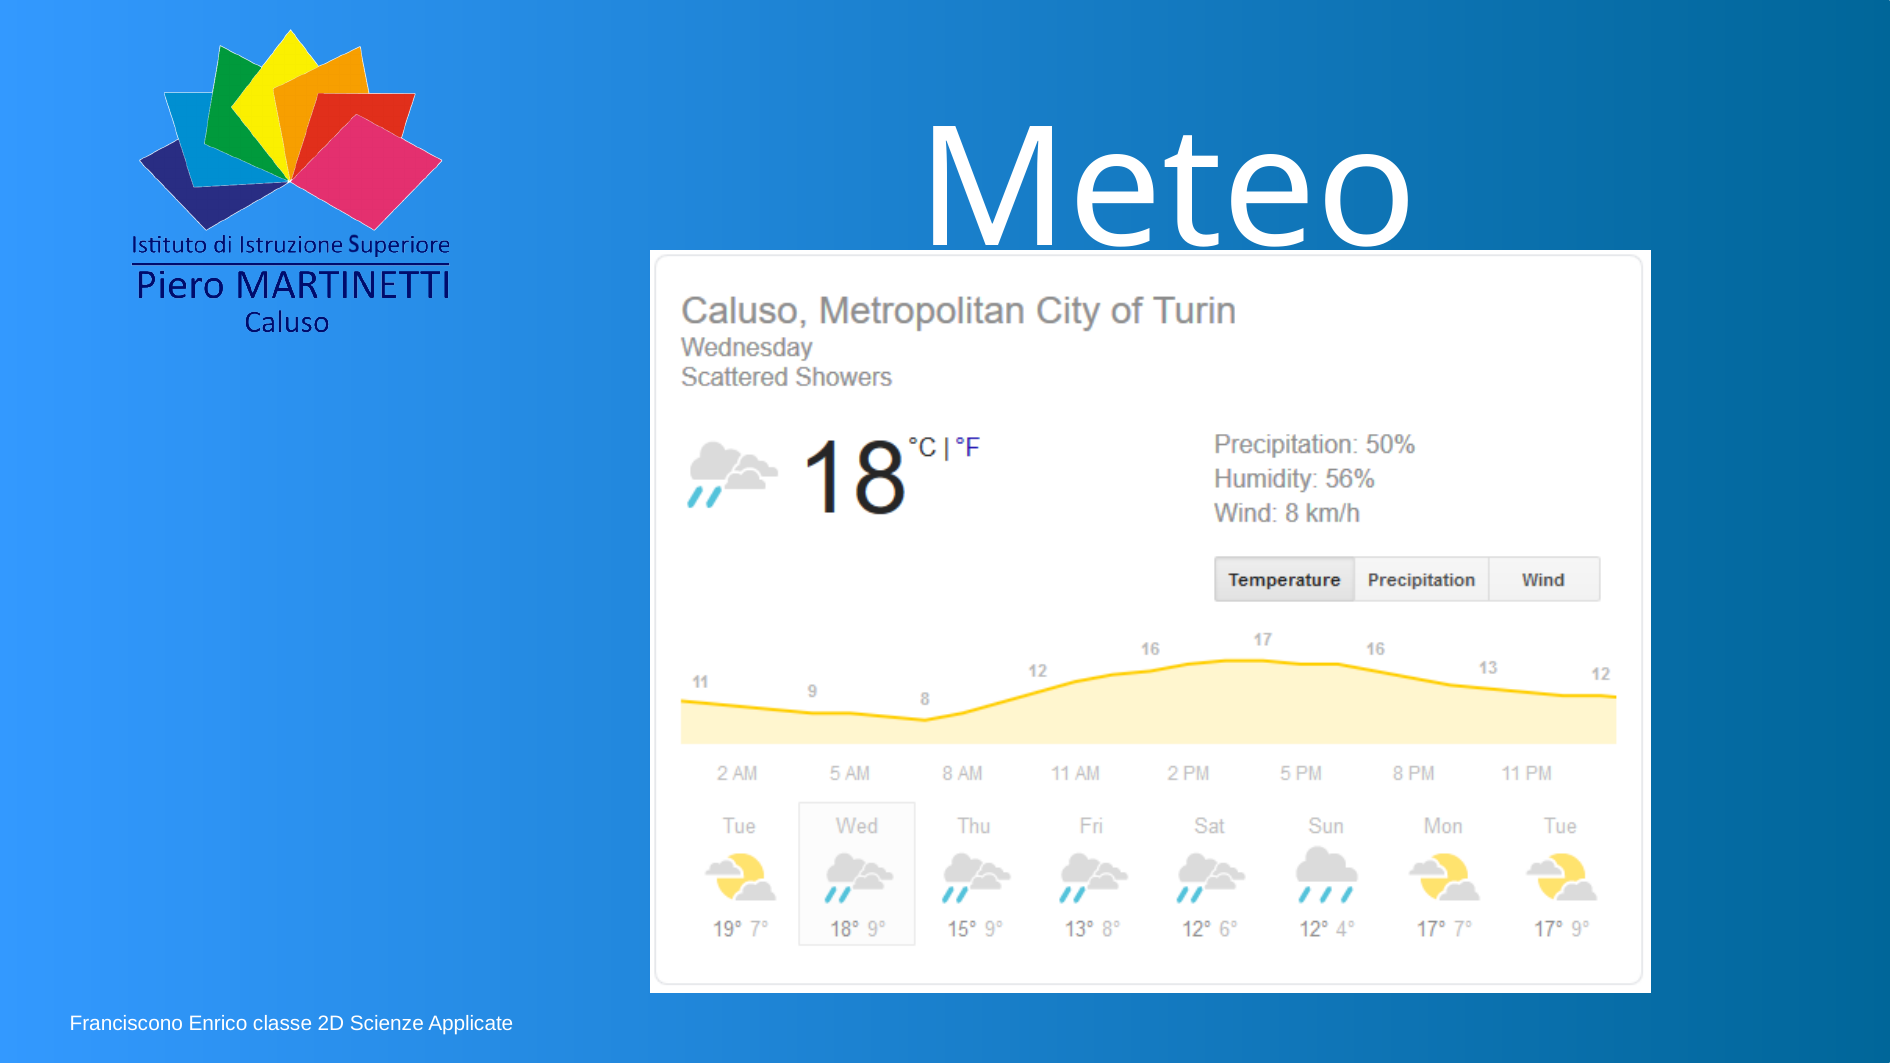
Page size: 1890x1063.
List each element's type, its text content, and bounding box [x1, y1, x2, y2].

text_box Meteo [591, 59, 1760, 268]
text_box Franciscono Enrico classe 2D Scienze Applicate [54, 1004, 628, 1063]
picture [650, 250, 1651, 993]
picture [0, 23, 591, 355]
